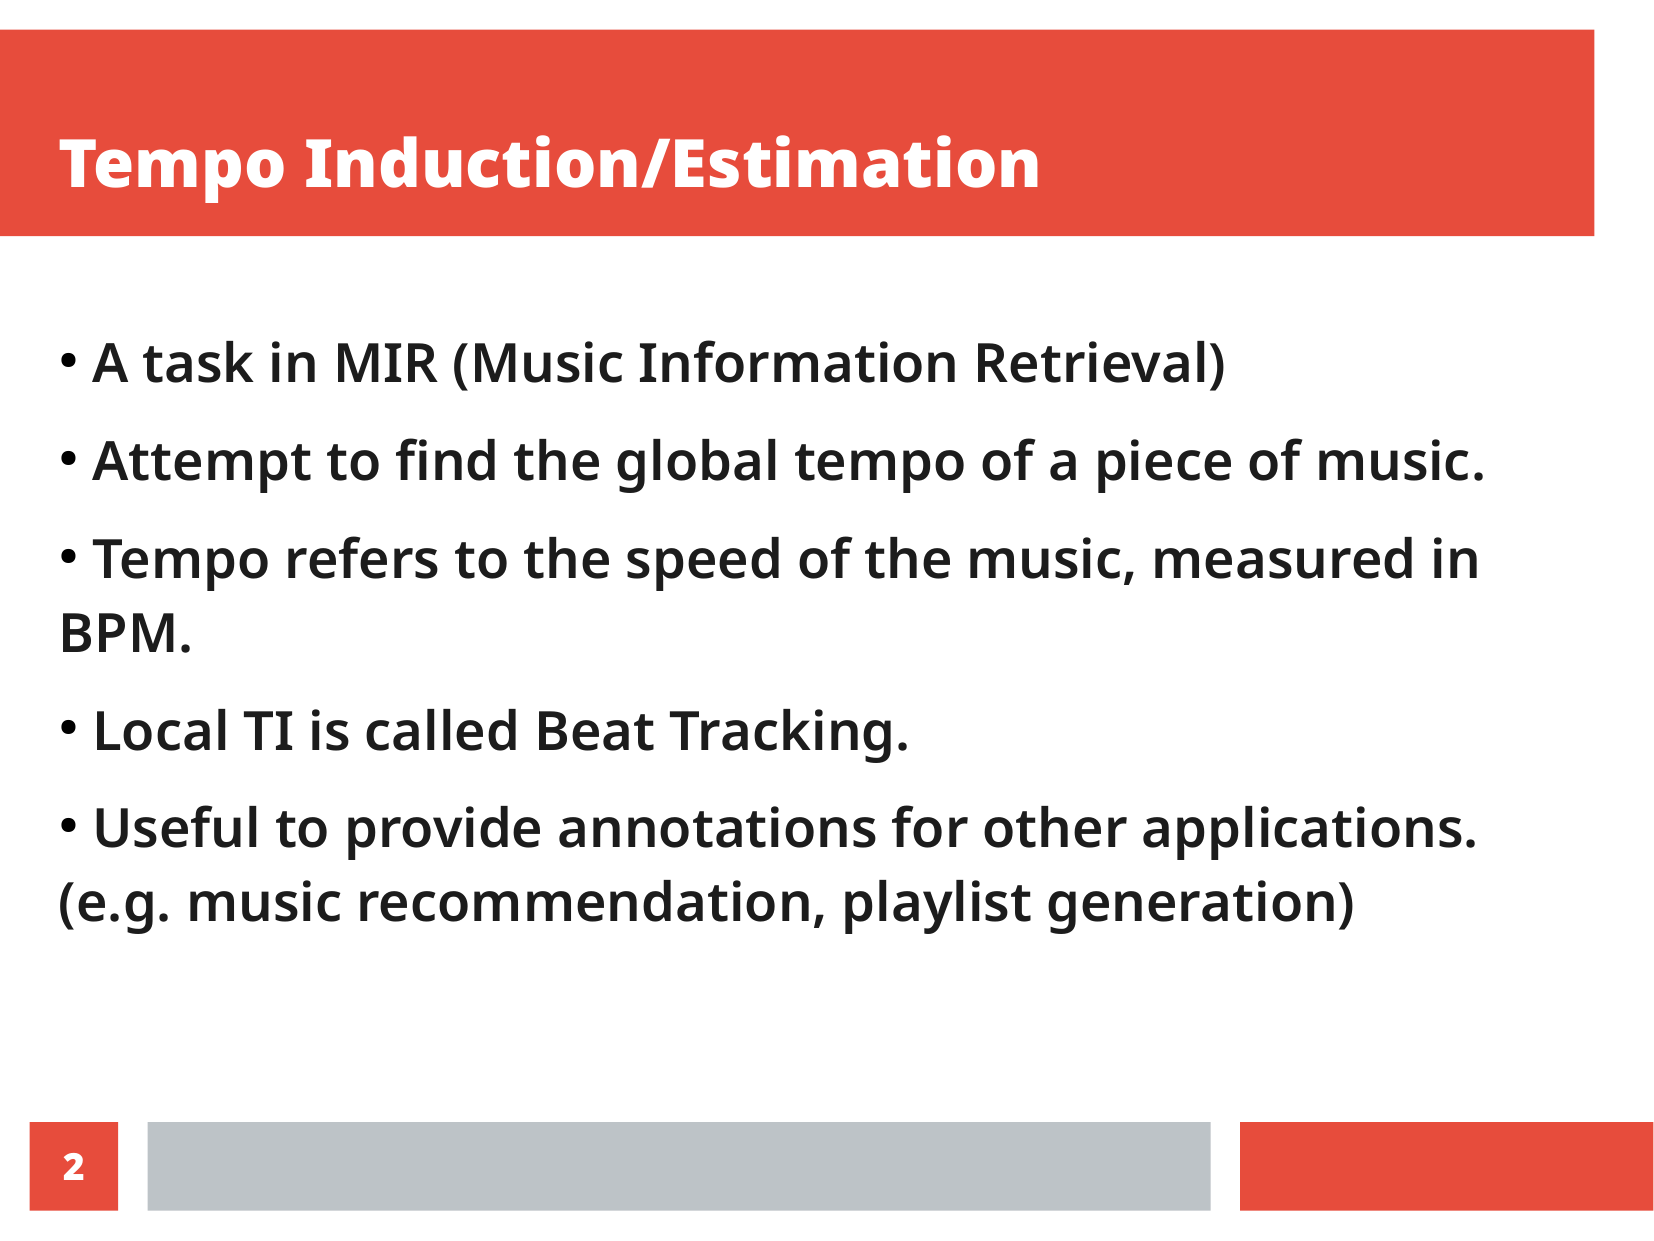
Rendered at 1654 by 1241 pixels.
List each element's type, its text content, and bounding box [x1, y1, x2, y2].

title Tempo Induction/Estimation [59, 59, 1595, 207]
list A task in MIR (Music Information Retrieval) Attempt to find the global tempo of a piece of music. Tempo refers to the speed of the music, measured in BPM. Local TI is called Beat Tracking. Useful to provide annotations for other applications. (e.g. music recommendation, playlist generation) [59, 324, 1565, 1093]
